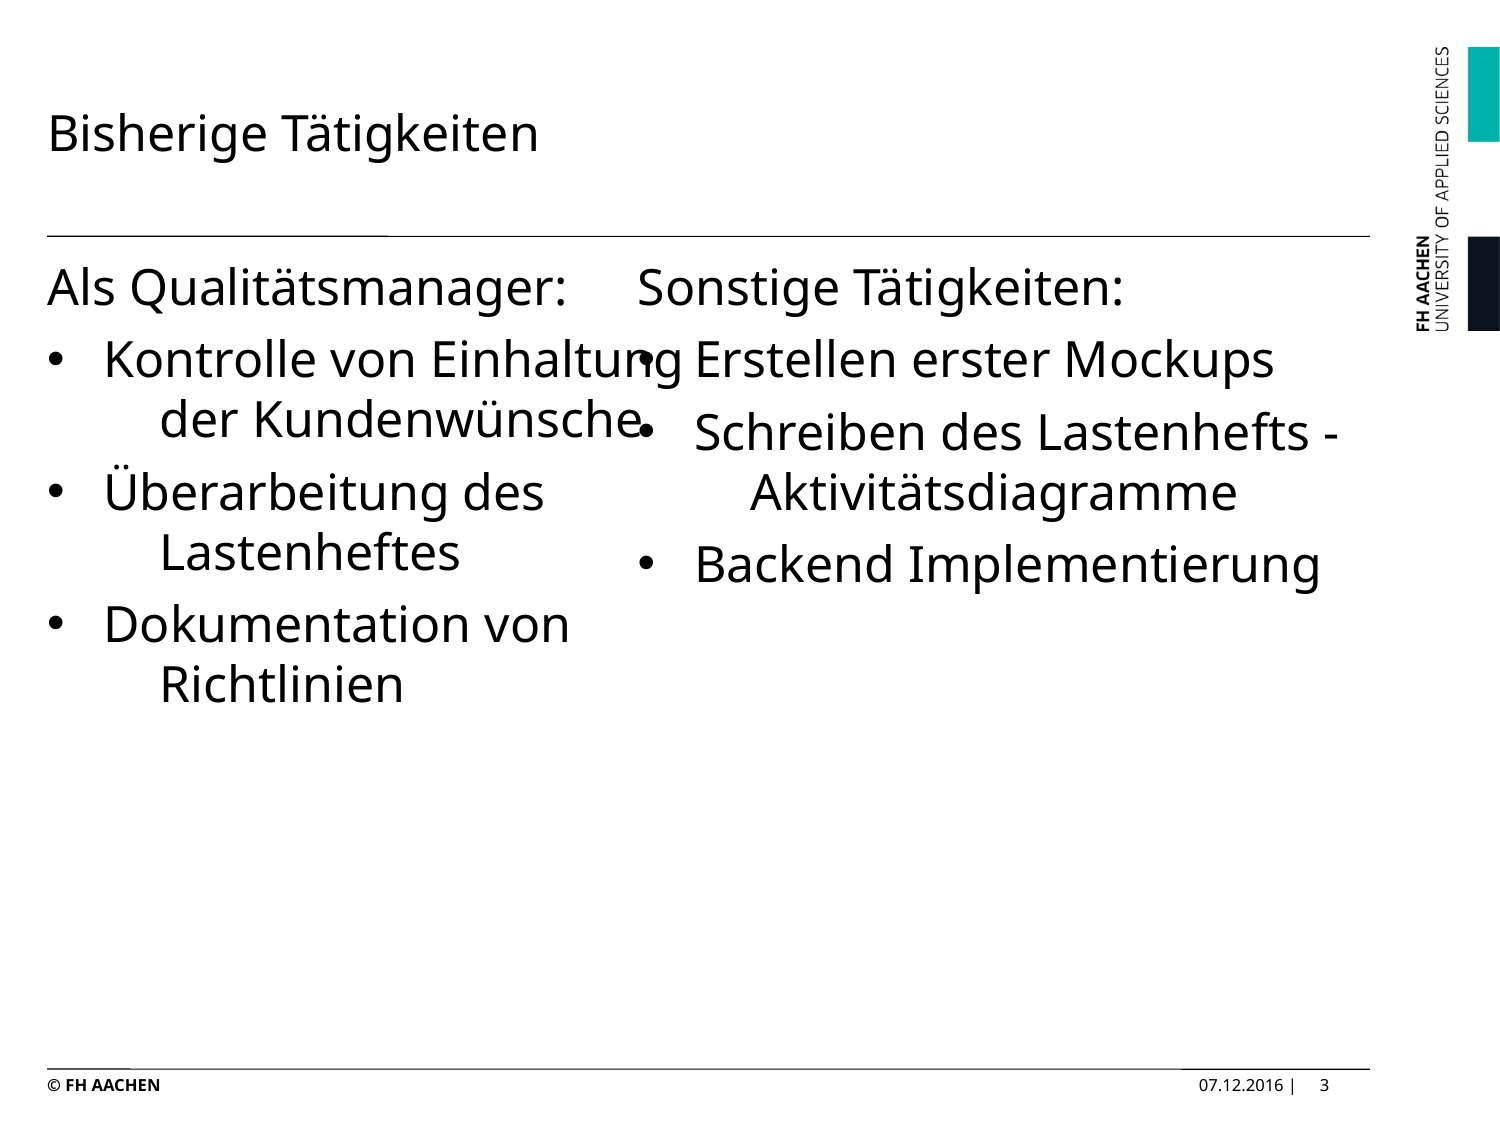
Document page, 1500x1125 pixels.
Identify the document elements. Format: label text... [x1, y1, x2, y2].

list Sonstige Tätigkeiten: Erstellen erster Mockups Schreiben des Lastenhefts -Aktivitätsdiagramme Backend Implementierung [637, 255, 1406, 1047]
title Bisherige Tätigkeiten [47, 101, 1371, 221]
list Als Qualitätsmanager: Kontrolle von Einhaltung der Kundenwünsche Überarbeitung des Lastenheftes Dokumentation von Richtlinien [47, 255, 637, 1047]
picture [1404, 47, 1500, 331]
footer © FH AACHEN [47, 1074, 988, 1095]
slide_number 07.12.2016 | [1198, 1074, 1319, 1095]
slide_number <Nummer> [1319, 1074, 1369, 1095]
